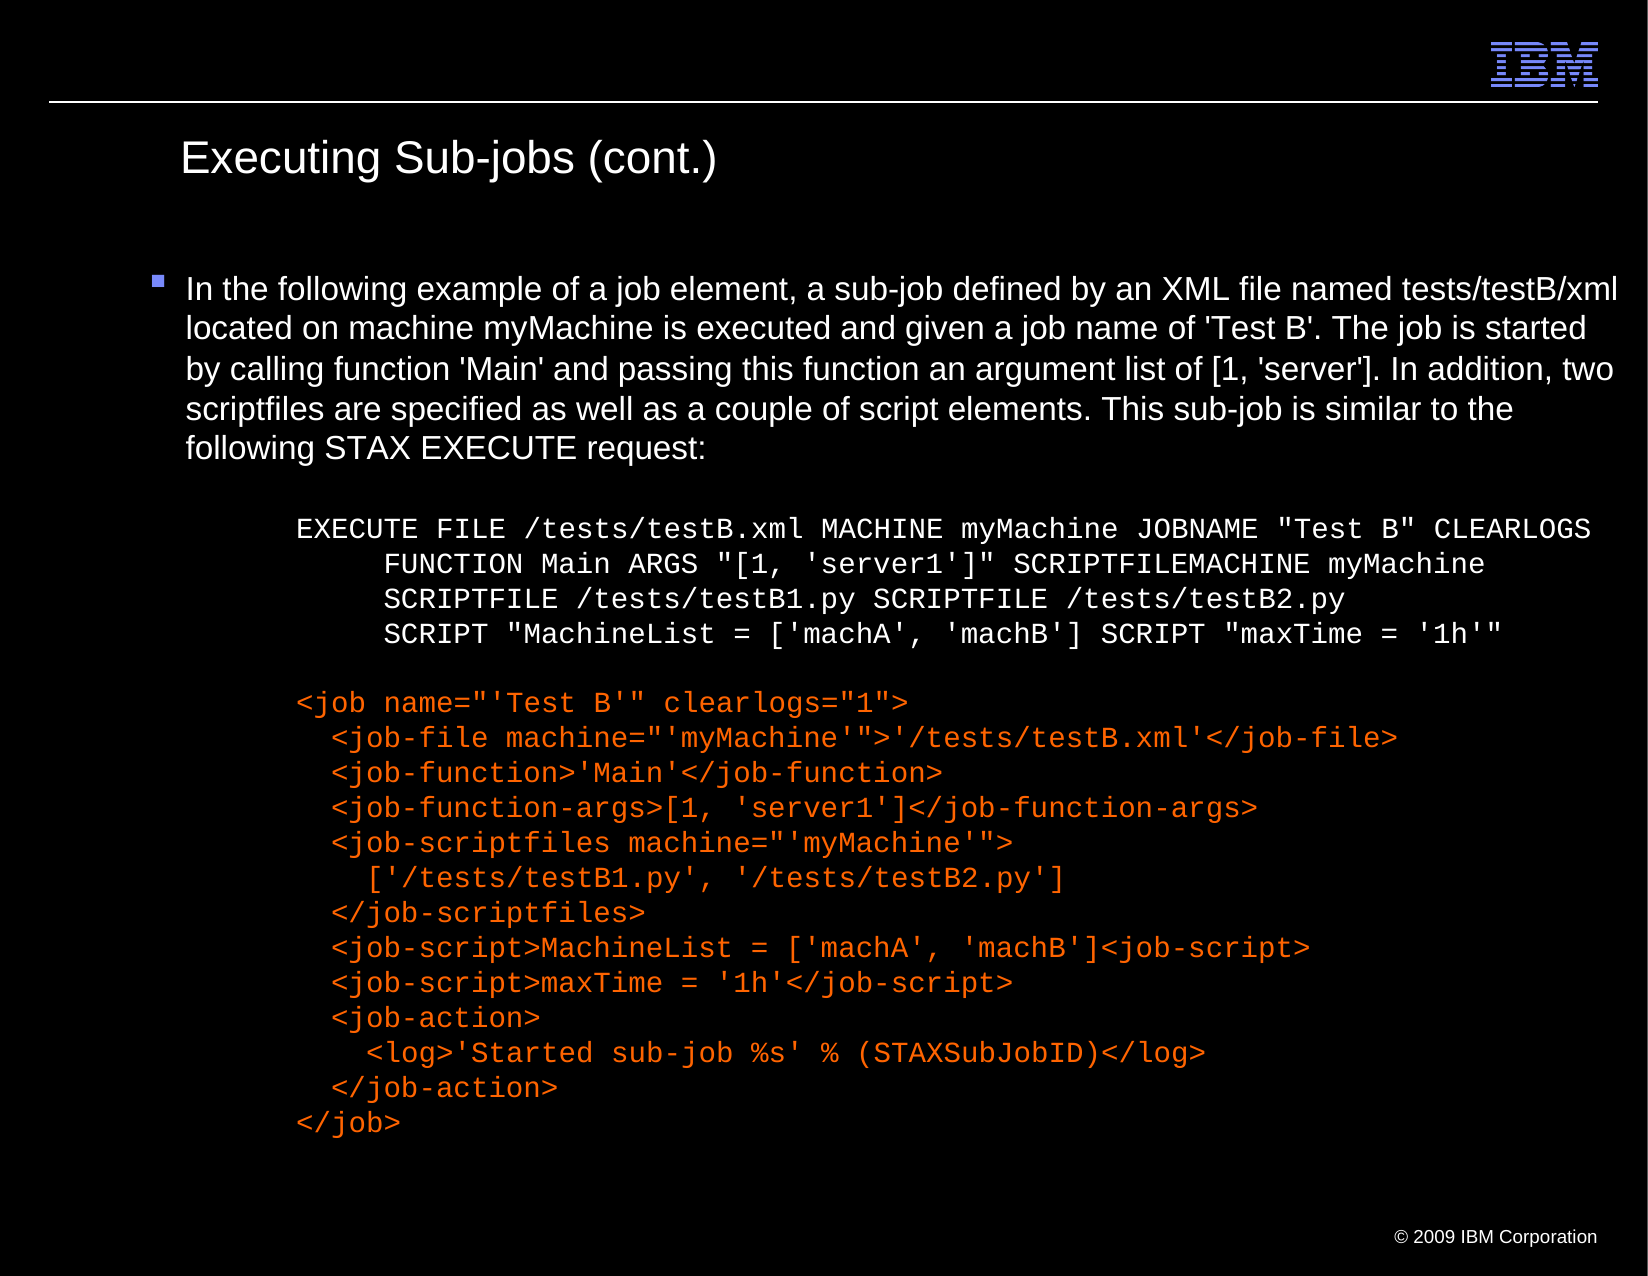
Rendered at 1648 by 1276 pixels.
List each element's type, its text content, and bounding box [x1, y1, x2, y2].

text_box In the following example of a job element, a sub-job defined by an XML file named tests/testB/xml located on machine myMachine is executed and given a job name of 'Test B'. The job is started by calling function 'Main' and passing this function an argument list of [1, 'server']. In addition, two scriptfiles are specified as well as a couple of script elements. This sub-job is similar to the following STAX EXECUTE request: EXECUTE FILE /tests/testB.xml MACHINE myMachine JOBNAME "Test B" CLEARLOGS FUNCTION Main ARGS "[1, 'server1']" SCRIPTFILEMACHINE myMachine SCRIPTFILE /tests/testB1.py SCRIPTFILE /tests/testB2.py SCRIPT "MachineList = ['machA', 'machB'] SCRIPT "maxTime = '1h'" <job name="'Test B'" clearlogs="1"> <job-file machine="'myMachine'">'/tests/testB.xml'</job-file> <job-function>'Main'</job-function> <job-function-args>[1, 'server1']</job-function-args> <job-scriptfiles machine="'myMachine'"> ['/tests/testB1.py', '/tests/testB2.py'] </job-scriptfiles> <job-script>MachineList = ['machA', 'machB']<job-script> <job-script>maxTime = '1h'</job-script> <job-action> <log>'Started sub-job %s' % (STAXSubJobID)</log> </job-action> </job> [148, 266, 1624, 1139]
title Executing Sub-jobs (cont.) [163, 125, 1648, 219]
picture [1491, 42, 1598, 87]
